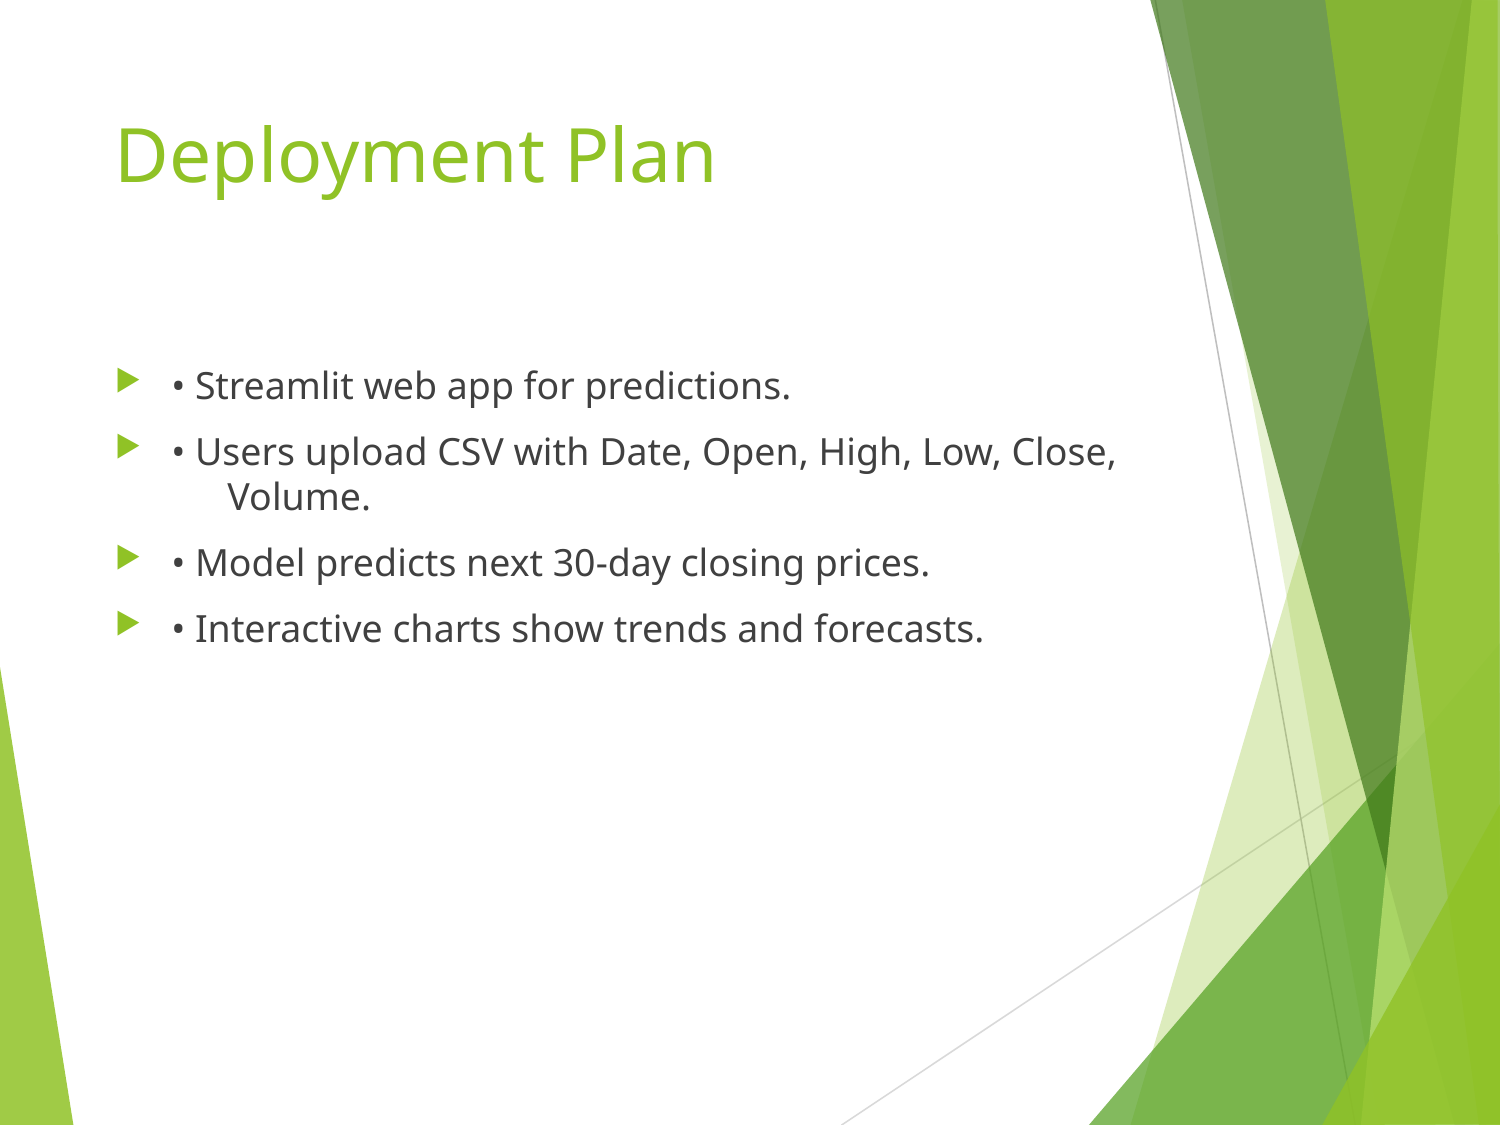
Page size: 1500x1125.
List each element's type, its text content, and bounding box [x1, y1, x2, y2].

list • Streamlit web app for predictions. • Users upload CSV with Date, Open, High, Low, Close, Volume. • Model predicts next 30-day closing prices. • Interactive charts show trends and forecasts. [99, 354, 1142, 992]
title Deployment Plan [99, 99, 1142, 317]
